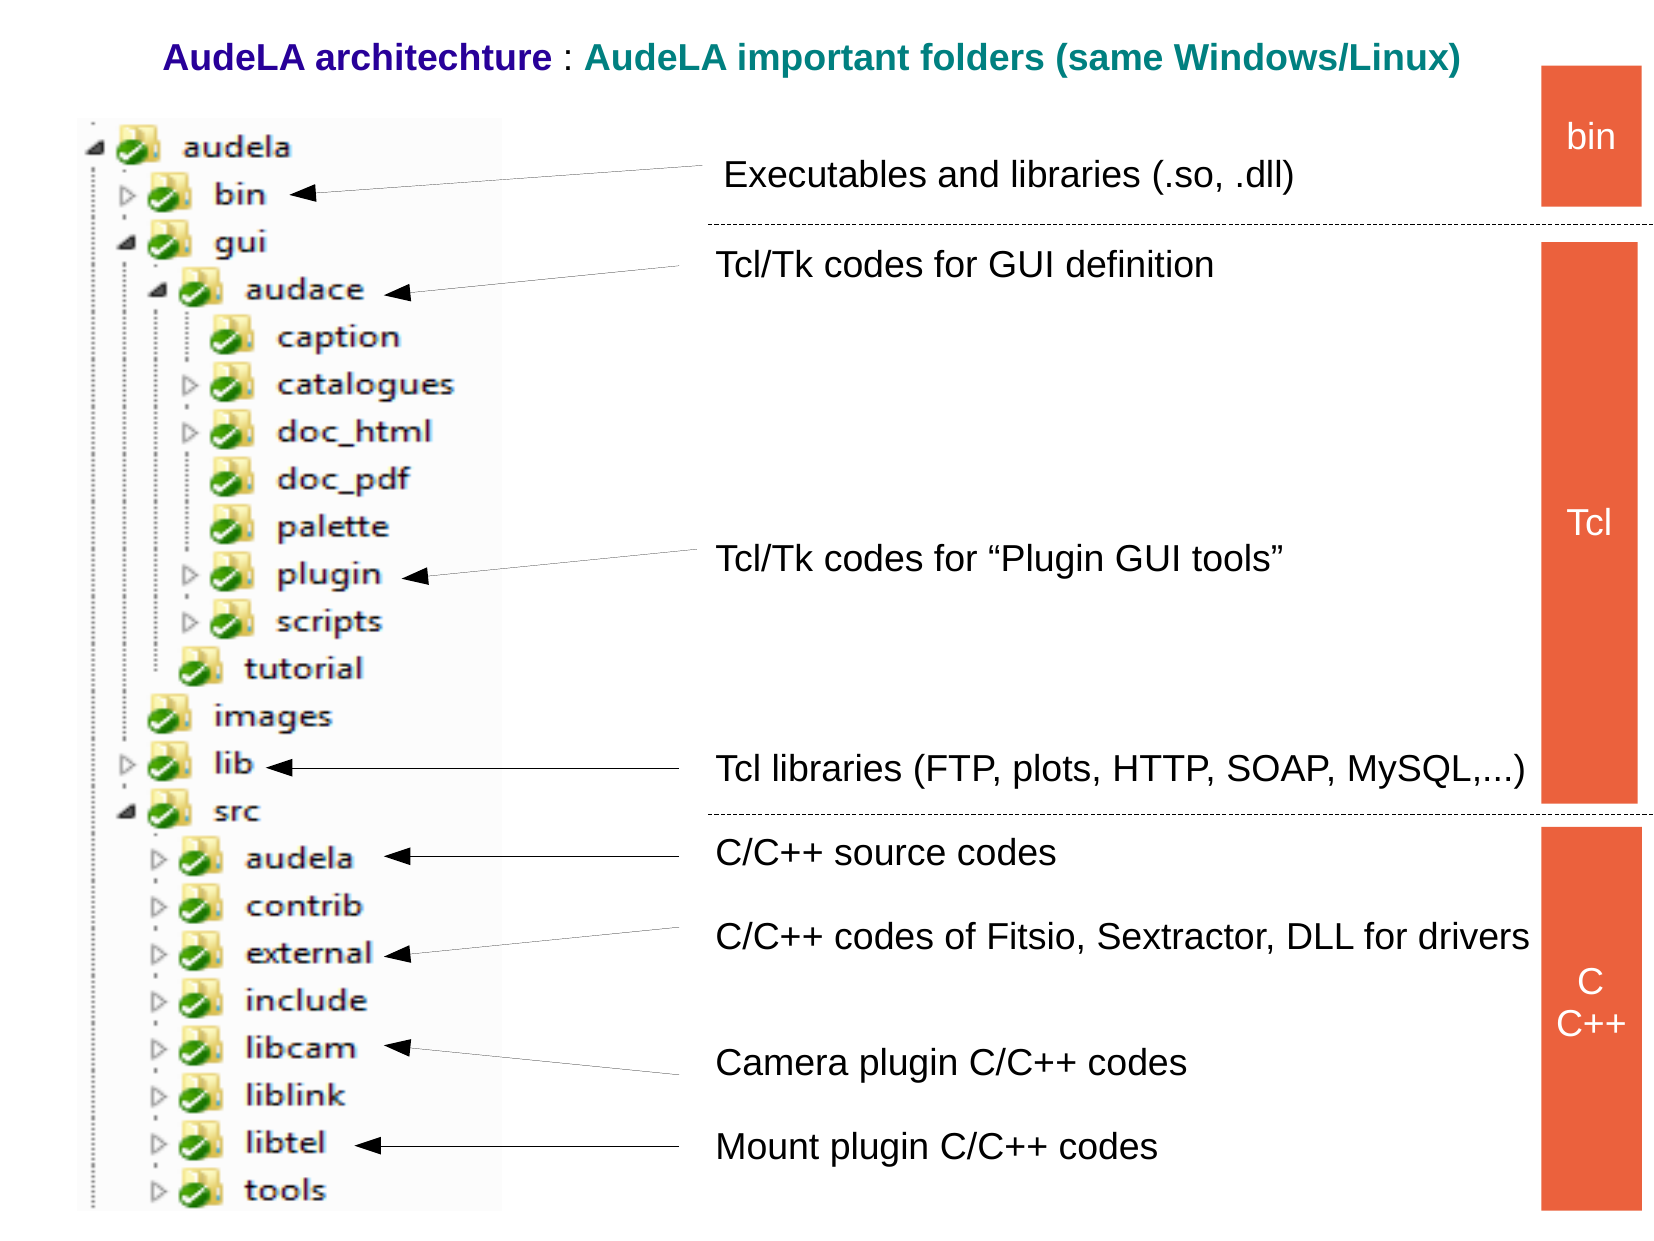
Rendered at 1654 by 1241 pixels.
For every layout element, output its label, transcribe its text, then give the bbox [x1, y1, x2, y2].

picture [77, 118, 502, 1211]
text_box C C++ [1541, 826, 1642, 1211]
text_box Tcl/Tk codes for GUI definition Tcl/Tk codes for “Plugin GUI tools” Tcl libraries (FTP, plots, HTTP, SOAP, MySQL,...) C/C++ source codes C/C++ codes of Fitsio, Sextractor, DLL for drivers Camera plugin C/C++ codes Mount plugin C/C++ codes [700, 236, 1546, 1177]
text_box bin [1541, 65, 1642, 207]
text_box AudeLA architechture : AudeLA important folders (same Windows/Linux) [147, 29, 1473, 88]
text_box Executables and libraries (.so, .dll) [708, 145, 1311, 203]
text_box Tcl [1541, 242, 1638, 804]
